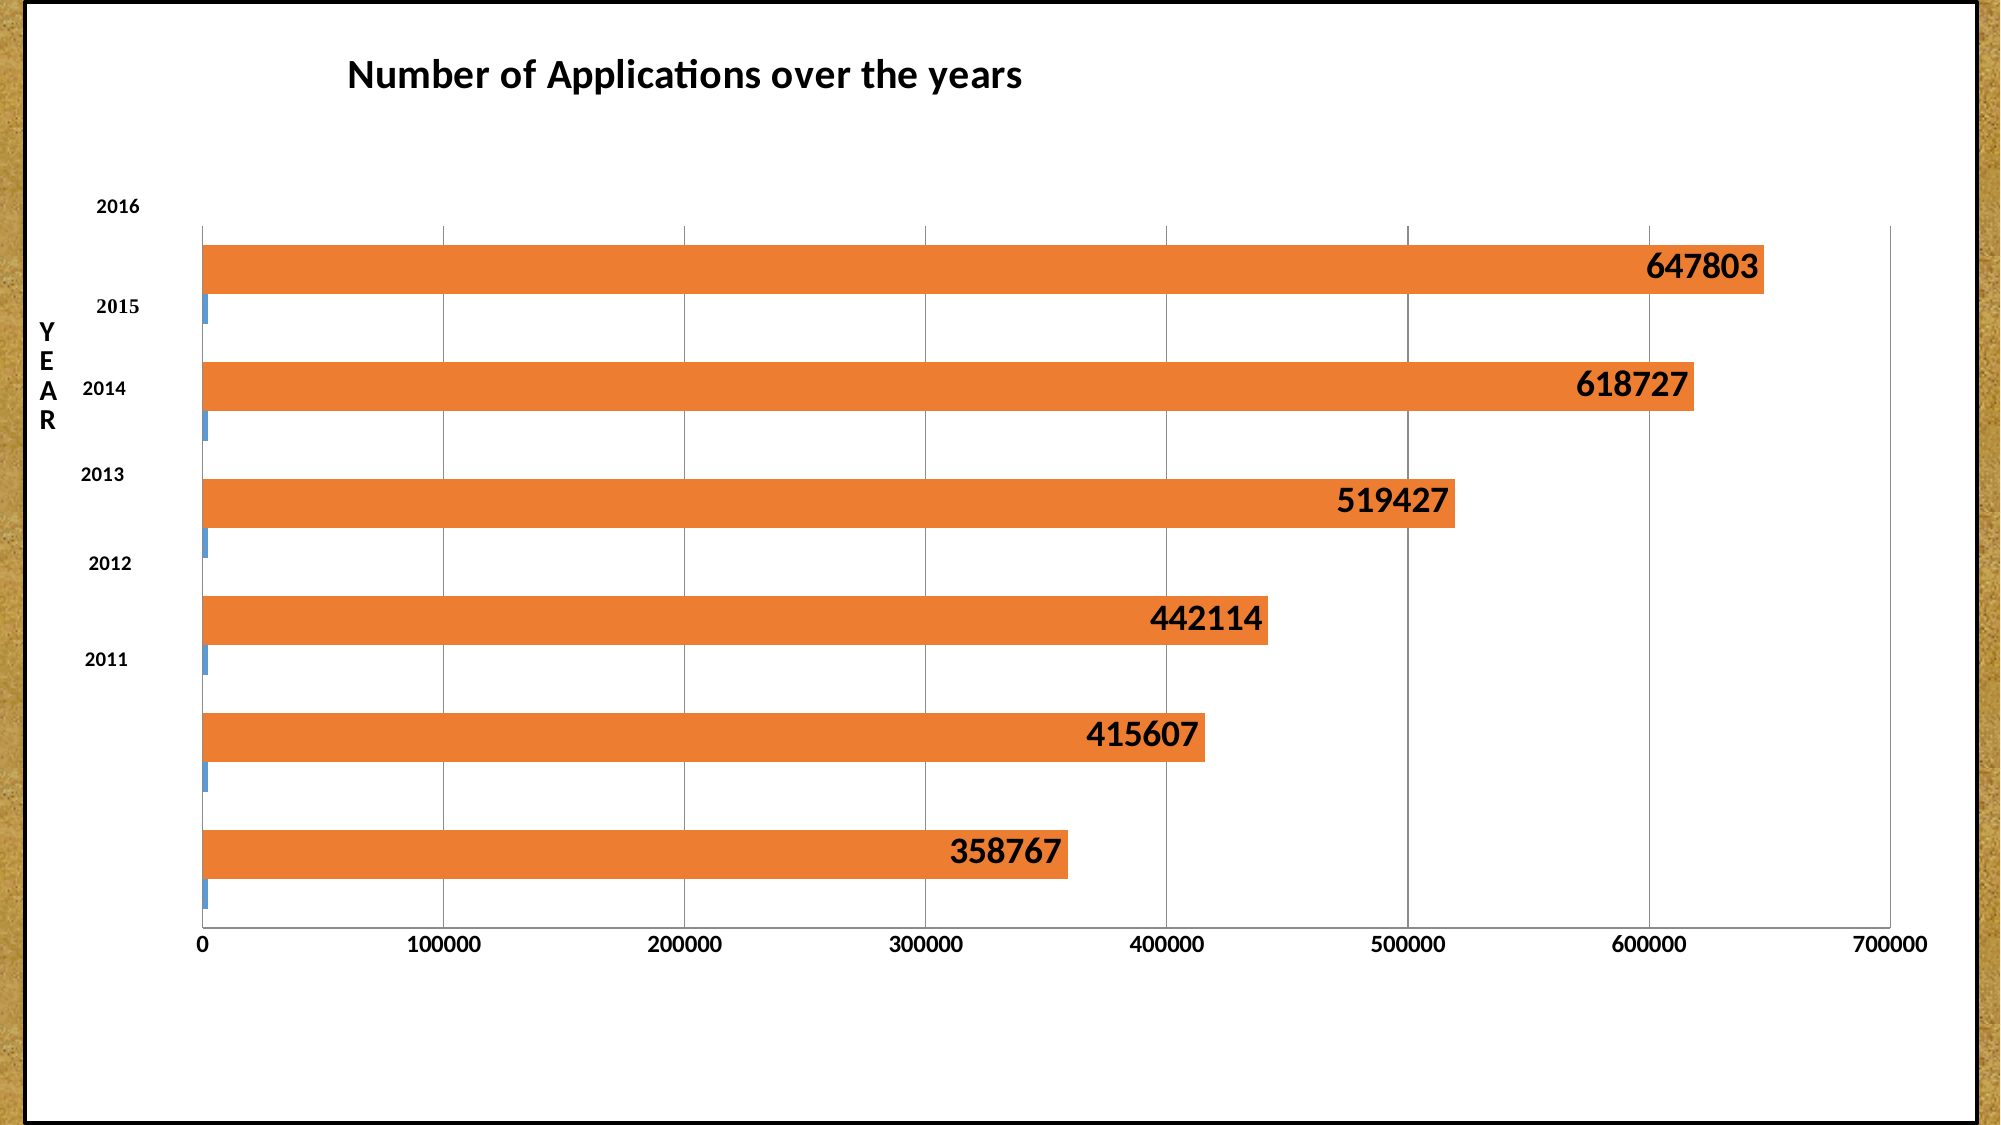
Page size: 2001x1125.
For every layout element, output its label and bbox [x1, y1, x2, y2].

picture [1980, 0, 2001, 1125]
chart [23, 0, 1980, 1125]
picture [0, 0, 23, 1125]
